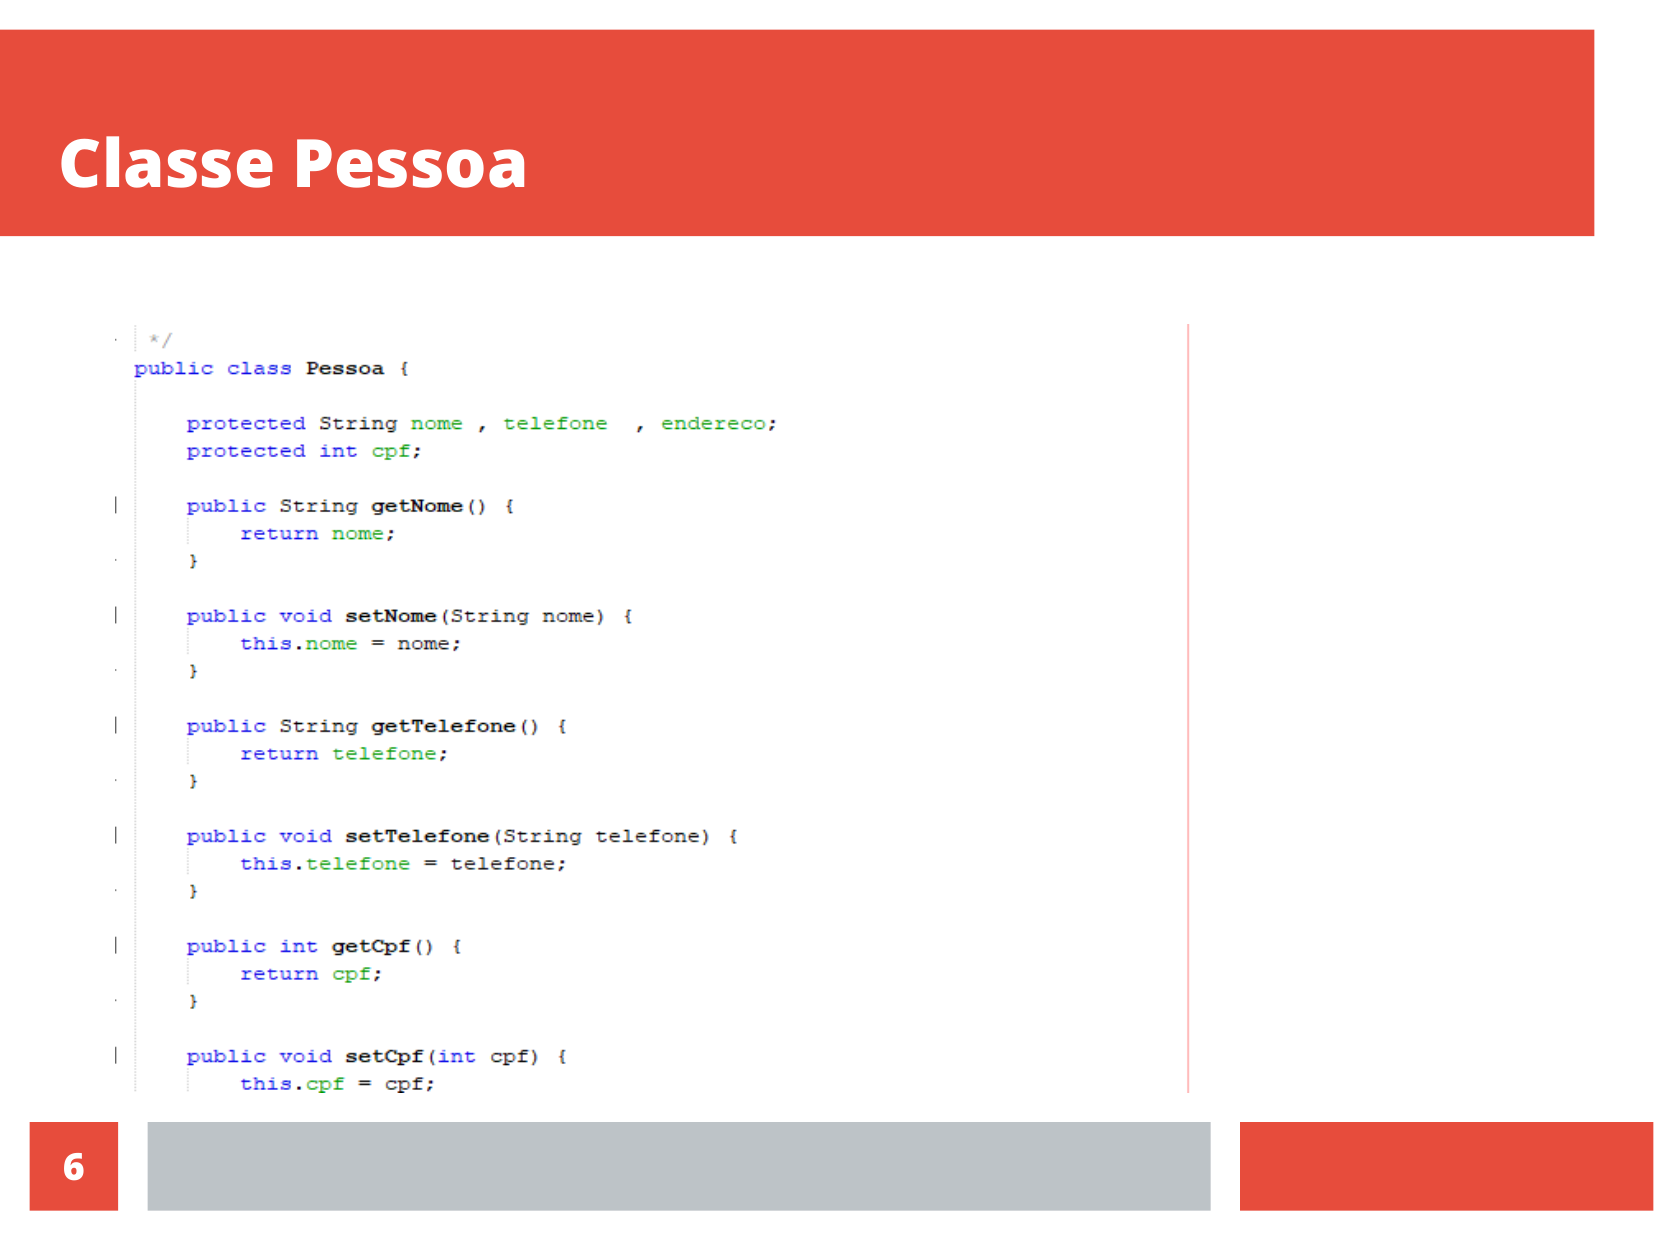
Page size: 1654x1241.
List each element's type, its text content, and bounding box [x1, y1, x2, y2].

picture [115, 324, 1617, 1093]
title Classe Pessoa [59, 59, 1595, 207]
